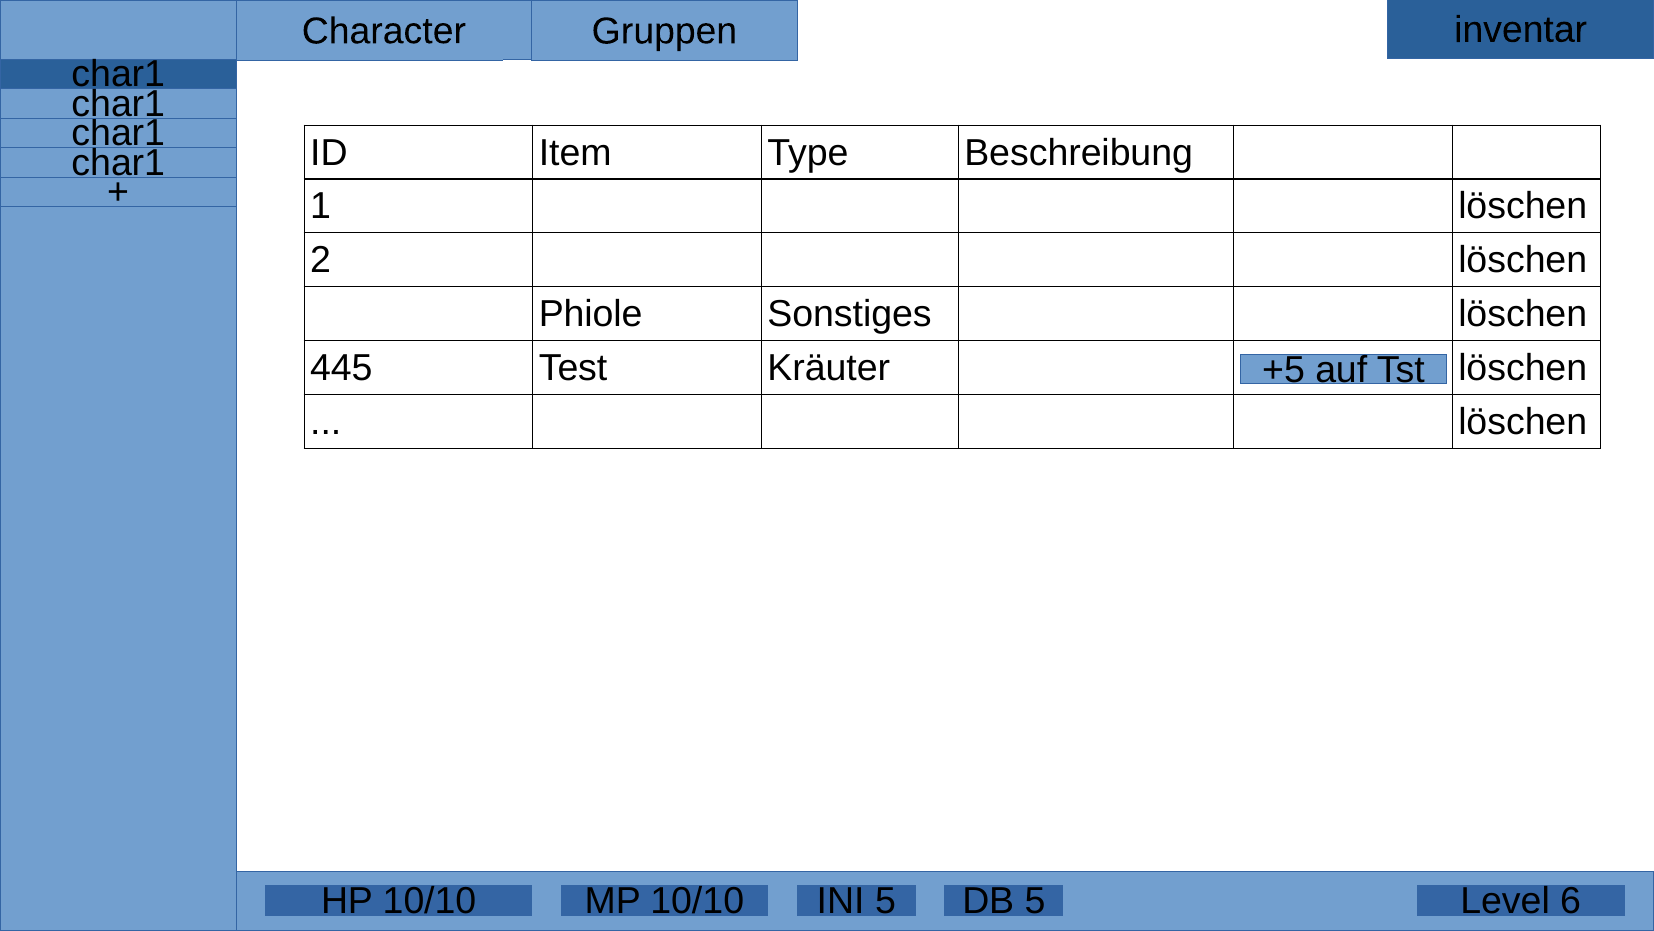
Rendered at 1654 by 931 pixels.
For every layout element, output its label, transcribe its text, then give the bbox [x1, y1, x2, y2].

table_cell [1234, 341, 1452, 394]
table_cell 2 [305, 233, 532, 286]
table_cell ... [305, 395, 532, 448]
table_cell [1234, 180, 1452, 232]
table_cell löschen [1453, 341, 1600, 394]
table_cell Kräuter [762, 341, 958, 394]
text_box char1 [0, 59, 237, 88]
table_cell löschen [1453, 287, 1600, 340]
table_cell [533, 395, 761, 448]
text_box Gruppen [531, 0, 798, 61]
table_cell 1 [305, 180, 532, 232]
table_cell Phiole [533, 287, 761, 340]
text_box inventar [1387, 0, 1654, 59]
text_box + [0, 177, 237, 207]
table_cell [959, 180, 1233, 232]
text_box +5 auf Tst [1240, 354, 1447, 384]
table_cell [959, 287, 1233, 340]
text_box INI 5 [797, 885, 916, 916]
table_cell [305, 287, 532, 340]
table_cell [1234, 287, 1452, 340]
text_box char1 [0, 88, 237, 119]
table_cell [1234, 233, 1452, 286]
text_box Level 6 [1417, 885, 1625, 916]
table_cell [762, 395, 958, 448]
text_box DB 5 [944, 885, 1063, 916]
table_cell löschen [1453, 233, 1600, 286]
table_header Type [762, 126, 958, 178]
table_cell [959, 233, 1233, 286]
text_box char1 [0, 147, 237, 177]
table_cell [762, 180, 958, 232]
table_cell [533, 233, 761, 286]
table_cell [959, 395, 1233, 448]
table_cell [1234, 395, 1452, 448]
text_box MP 10/10 [561, 885, 768, 916]
table_cell löschen [1453, 180, 1600, 232]
table_cell [959, 341, 1233, 394]
table_header [1453, 126, 1600, 178]
text_box HP 10/10 [265, 885, 532, 916]
text_box char1 [0, 119, 237, 147]
table_header Item [533, 126, 761, 178]
table_cell 445 [305, 341, 532, 394]
table_cell [762, 233, 958, 286]
text_box [0, 207, 1654, 931]
table_cell Sonstiges [762, 287, 958, 340]
table_cell [533, 180, 761, 232]
table_header [1234, 126, 1452, 178]
table_header Beschreibung [959, 126, 1233, 178]
table_cell Test [533, 341, 761, 394]
text_box Character [236, 0, 531, 61]
text_box [0, 0, 236, 59]
table_header ID [305, 126, 532, 178]
table_cell löschen [1453, 395, 1600, 448]
